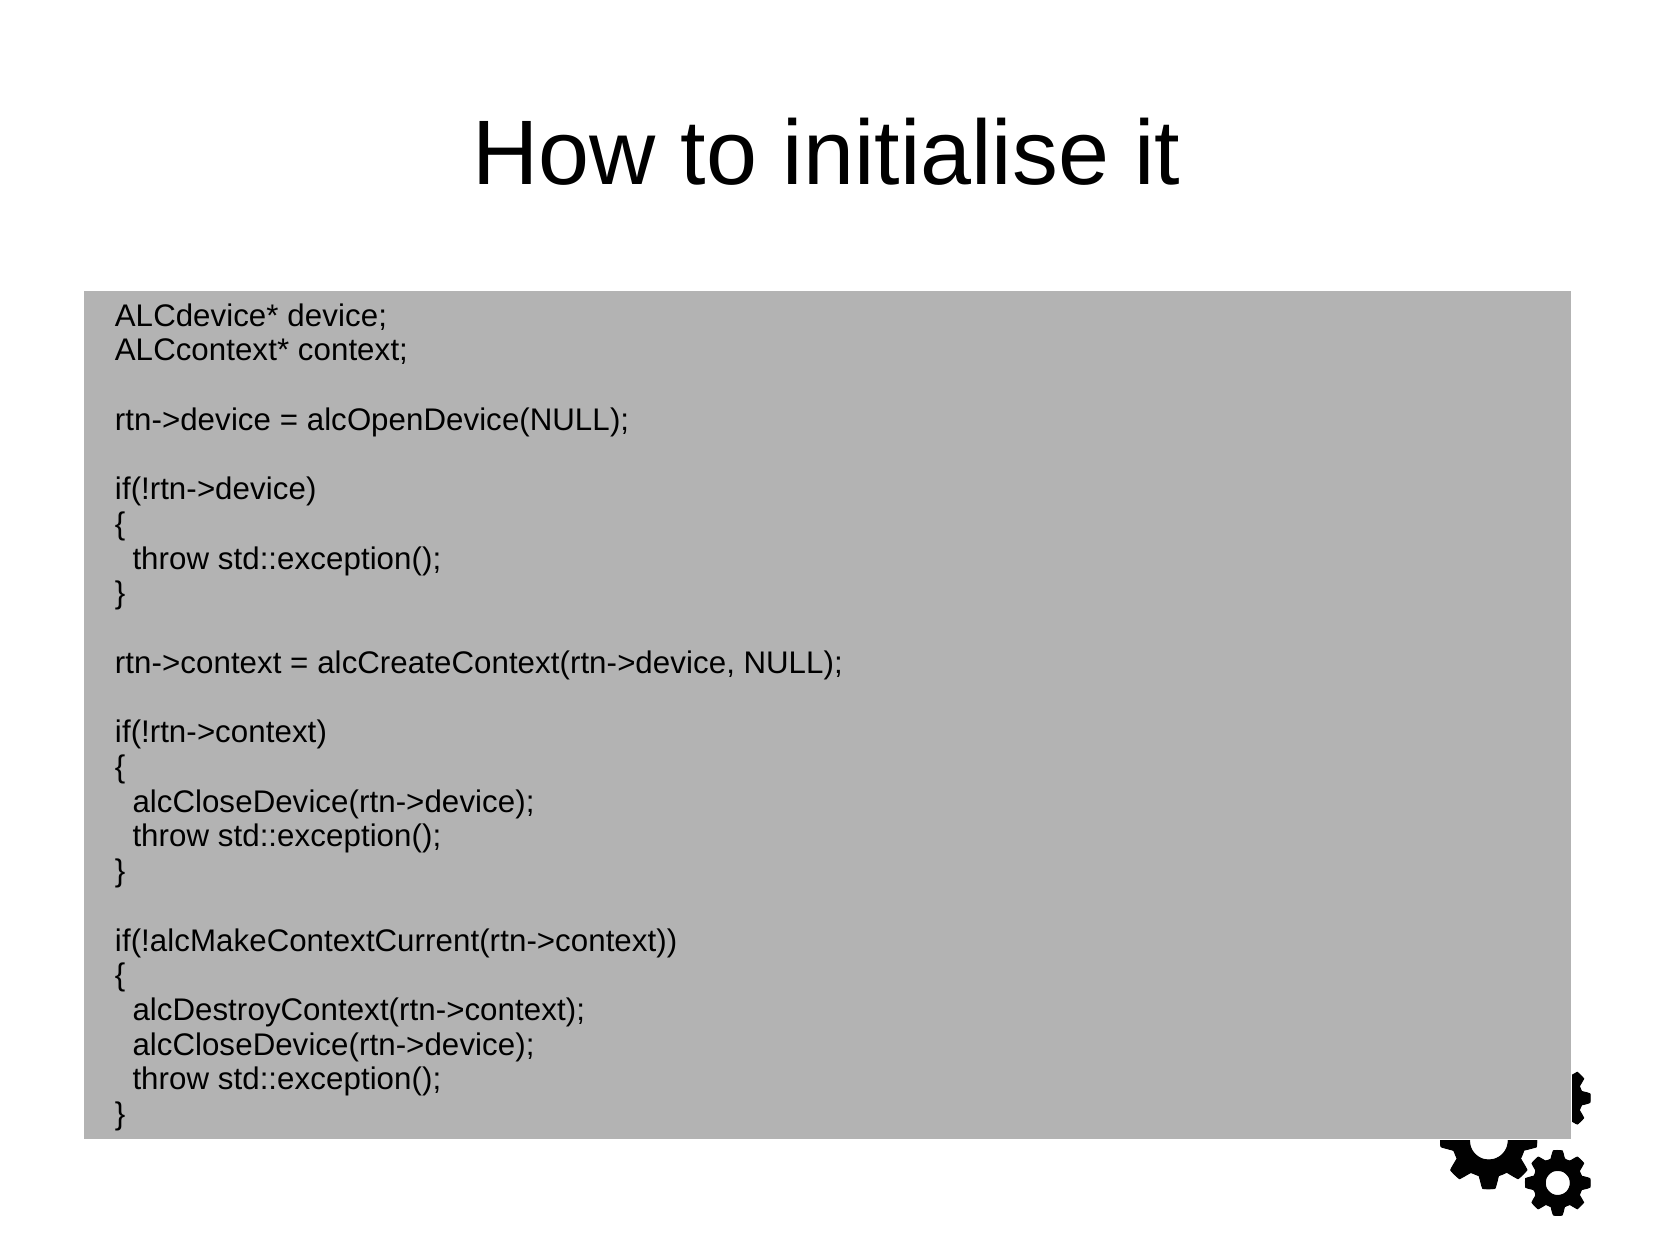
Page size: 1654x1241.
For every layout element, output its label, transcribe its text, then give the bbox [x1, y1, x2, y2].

table_header ALCdevice* device; ALCcontext* context; rtn->device = alcOpenDevice(NULL); if(!rtn->device) { throw std::exception(); } rtn->context = alcCreateContext(rtn->device, NULL); if(!rtn->context) { alcCloseDevice(rtn->device); throw std::exception(); } if(!alcMakeContextCurrent(rtn->context)) { alcDestroyContext(rtn->context); alcCloseDevice(rtn->device); throw std::exception(); } [84, 291, 1571, 1139]
title How to initialise it [82, 49, 1571, 257]
picture [1440, 1065, 1591, 1216]
